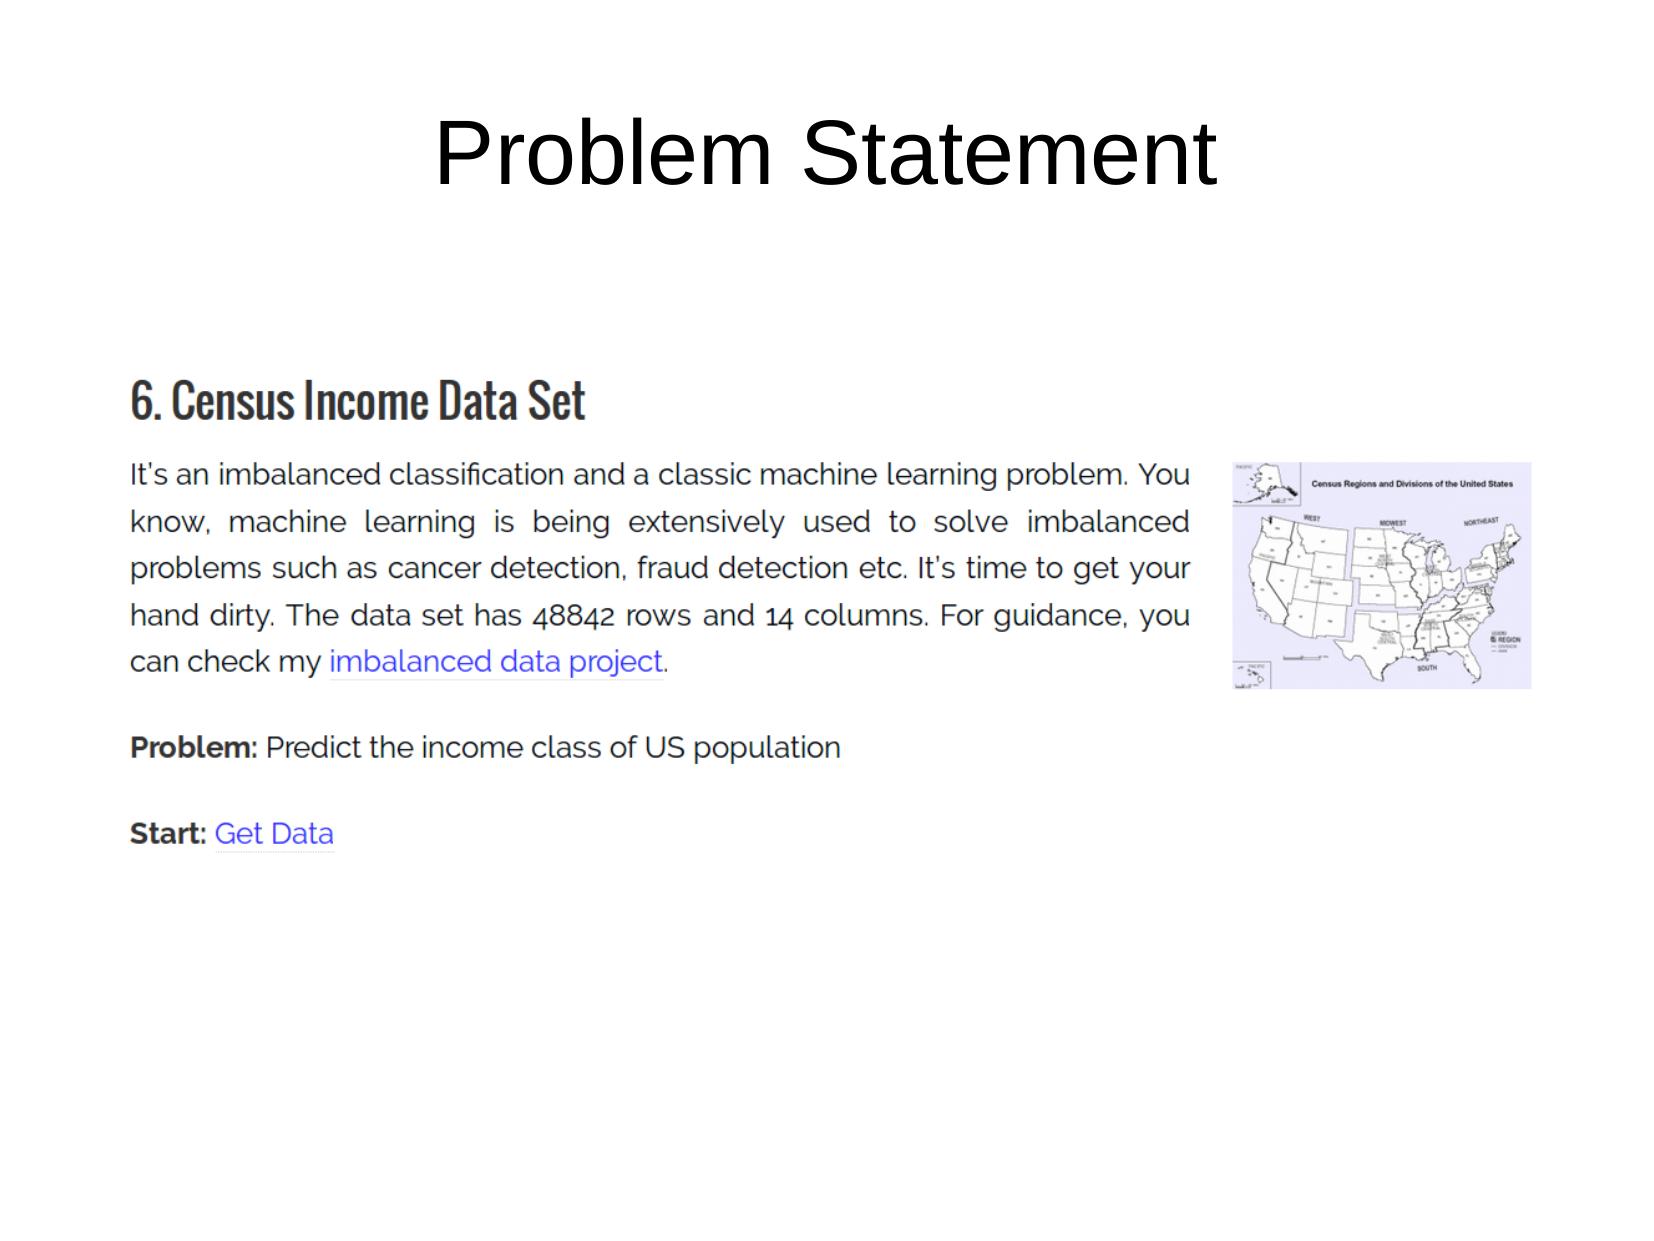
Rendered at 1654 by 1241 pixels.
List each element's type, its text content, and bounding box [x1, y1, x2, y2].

picture [105, 269, 1594, 906]
title Problem Statement [82, 49, 1571, 257]
